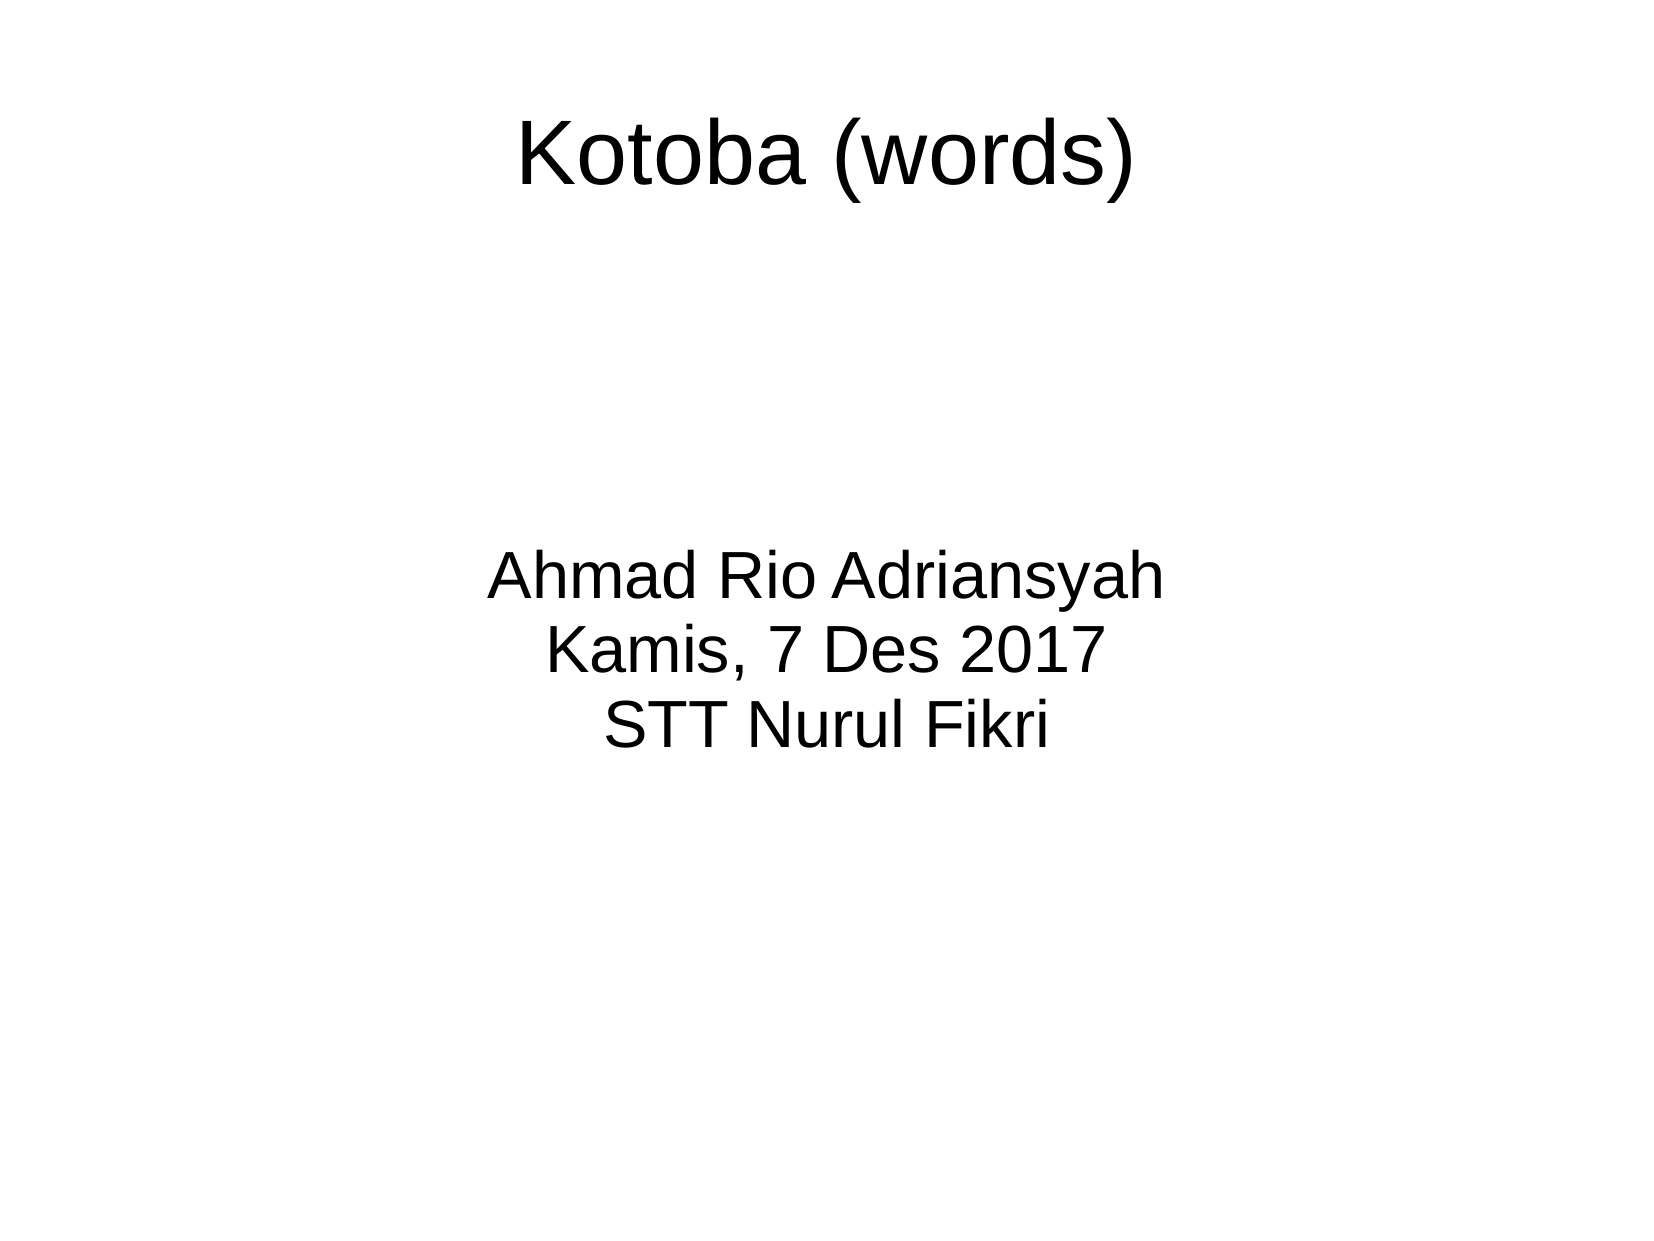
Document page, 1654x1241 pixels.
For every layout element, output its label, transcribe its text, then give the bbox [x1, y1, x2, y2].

title Kotoba (words) [82, 49, 1571, 257]
subtitle Ahmad Rio Adriansyah Kamis, 7 Des 2017 STT Nurul Fikri [82, 290, 1571, 1010]
